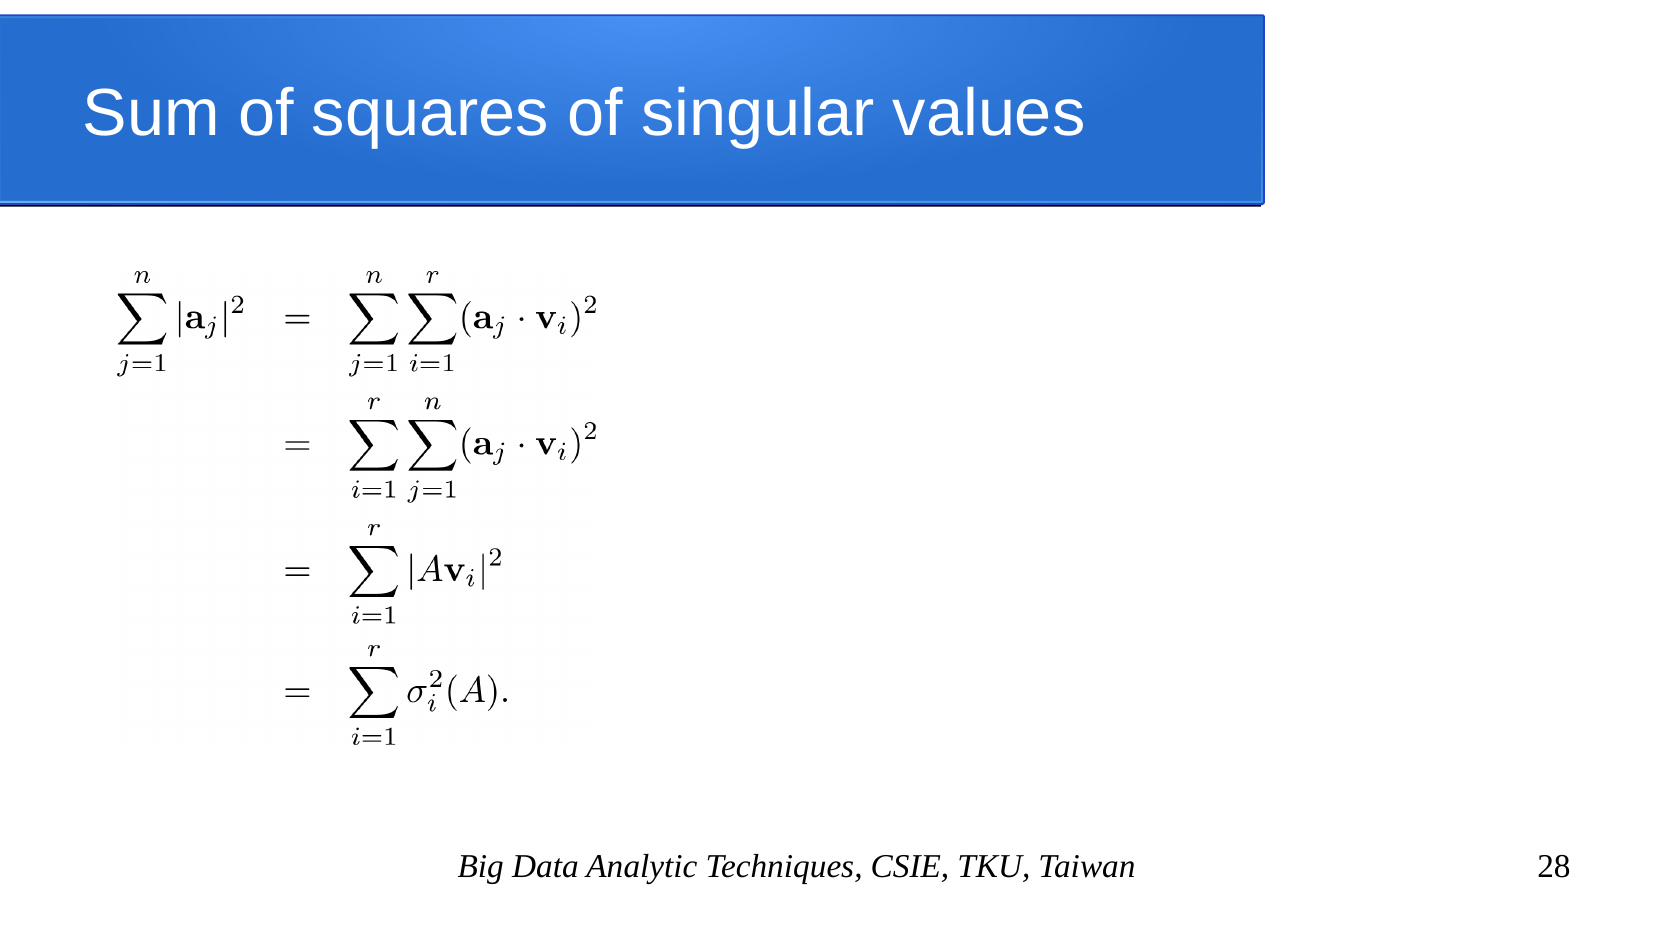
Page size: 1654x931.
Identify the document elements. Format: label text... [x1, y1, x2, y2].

picture [117, 271, 596, 745]
title Sum of squares of singular values [82, 35, 1235, 189]
